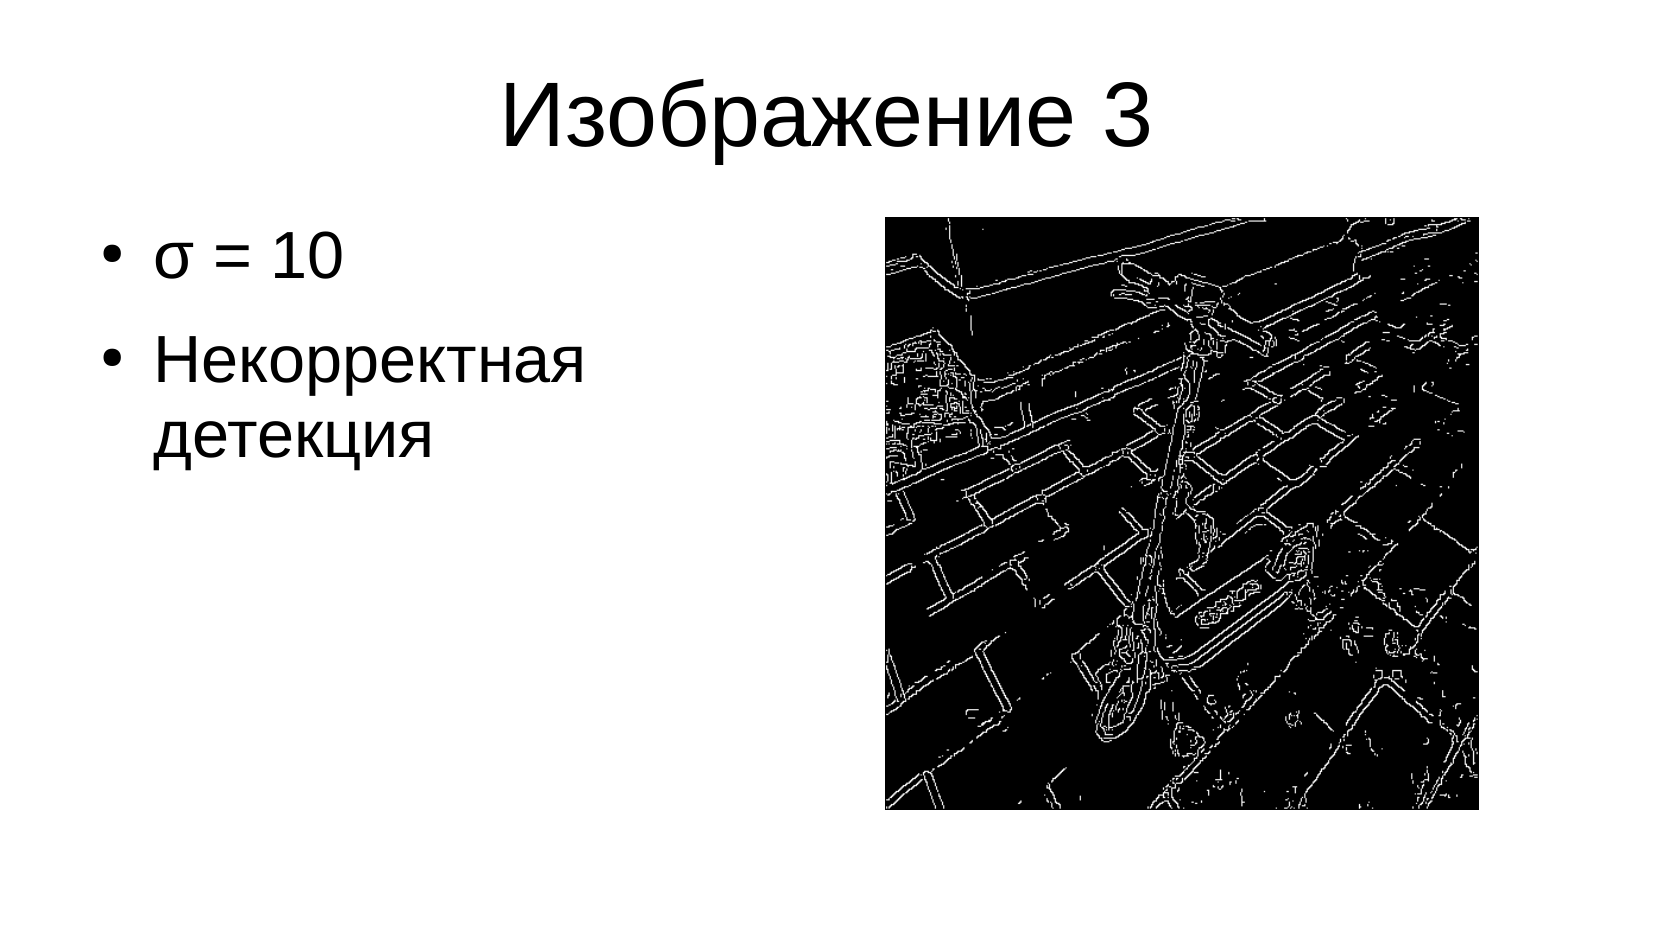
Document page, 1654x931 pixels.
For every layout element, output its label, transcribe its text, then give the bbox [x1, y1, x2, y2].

picture [885, 217, 1479, 810]
title Изображение 3 [82, 37, 1571, 193]
list σ = 10 Некорректная детекция [82, 217, 809, 758]
